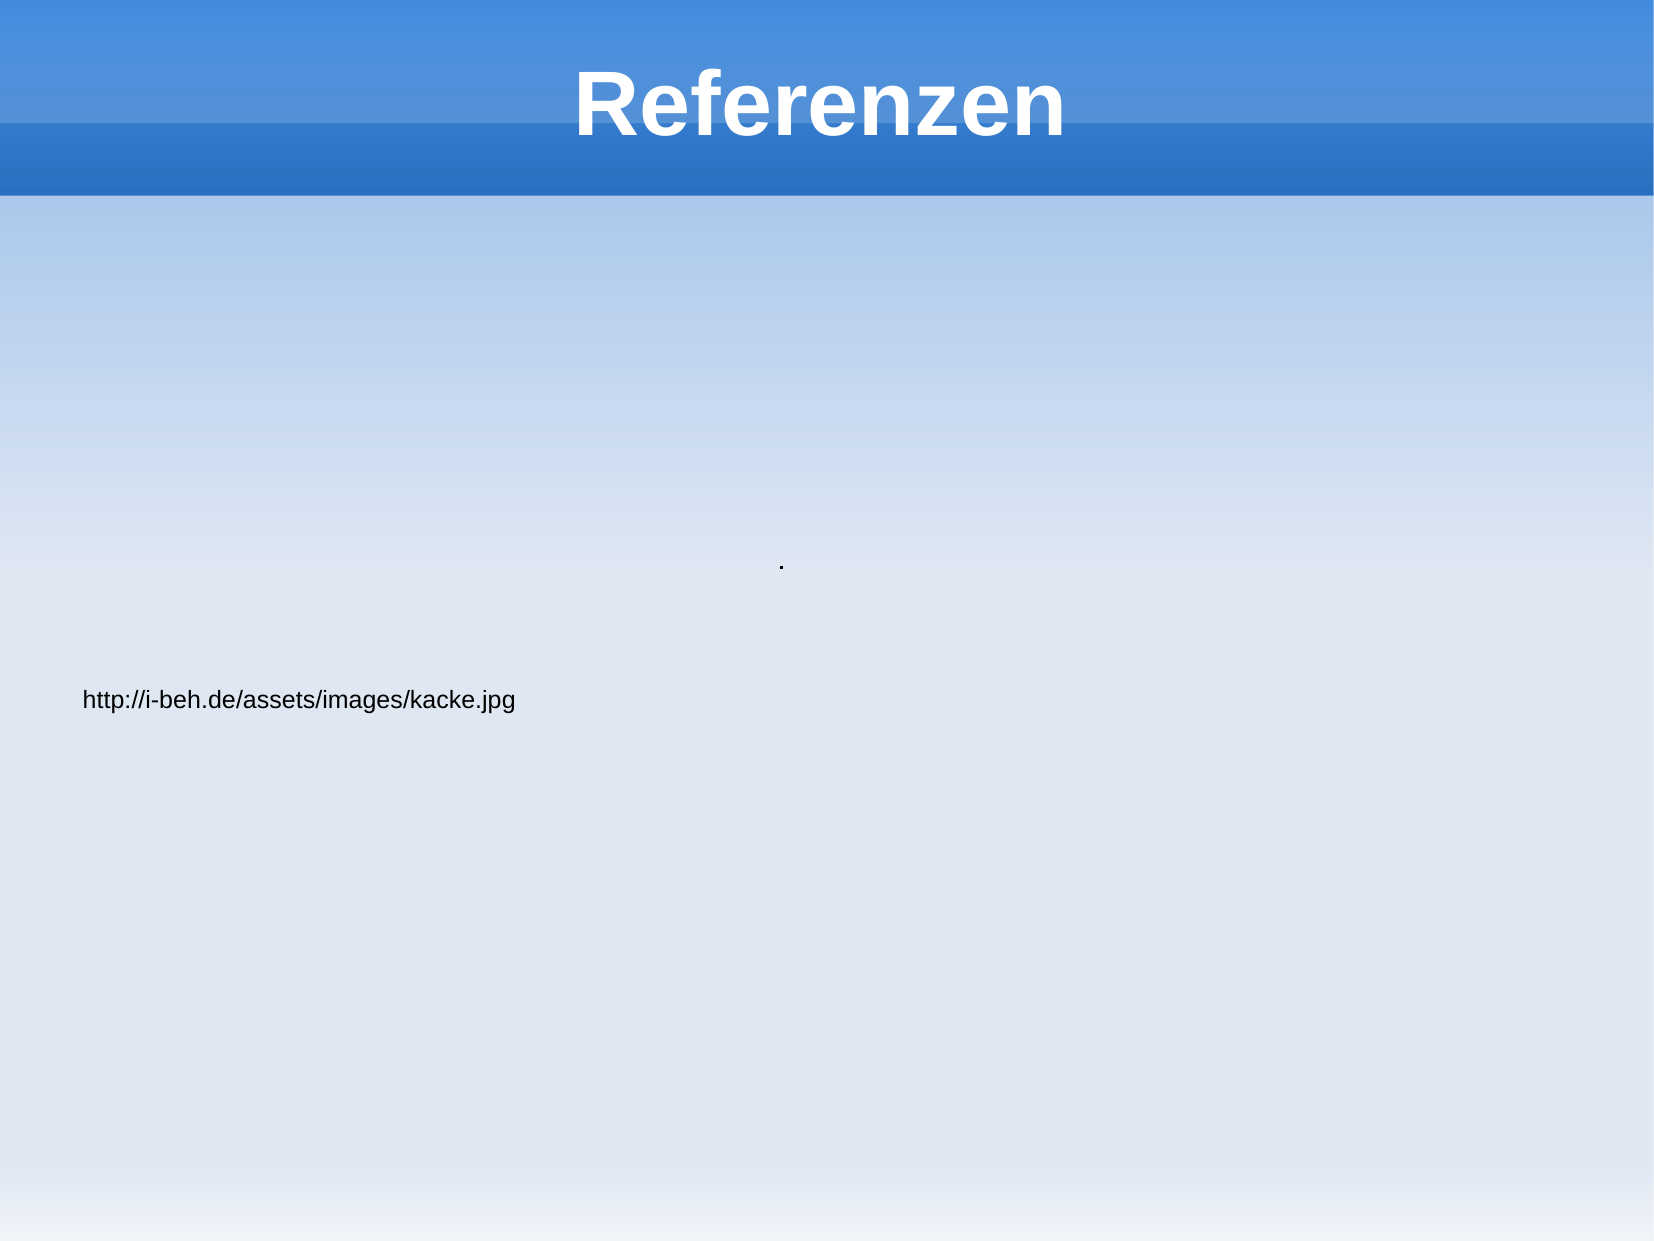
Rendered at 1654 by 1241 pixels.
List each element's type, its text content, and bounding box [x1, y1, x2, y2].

title Referenzen [76, 7, 1565, 200]
subtitle http://i-beh.de/assets/images/kacke.jpg [82, 297, 1571, 1102]
picture [0, 0, 1654, 1241]
